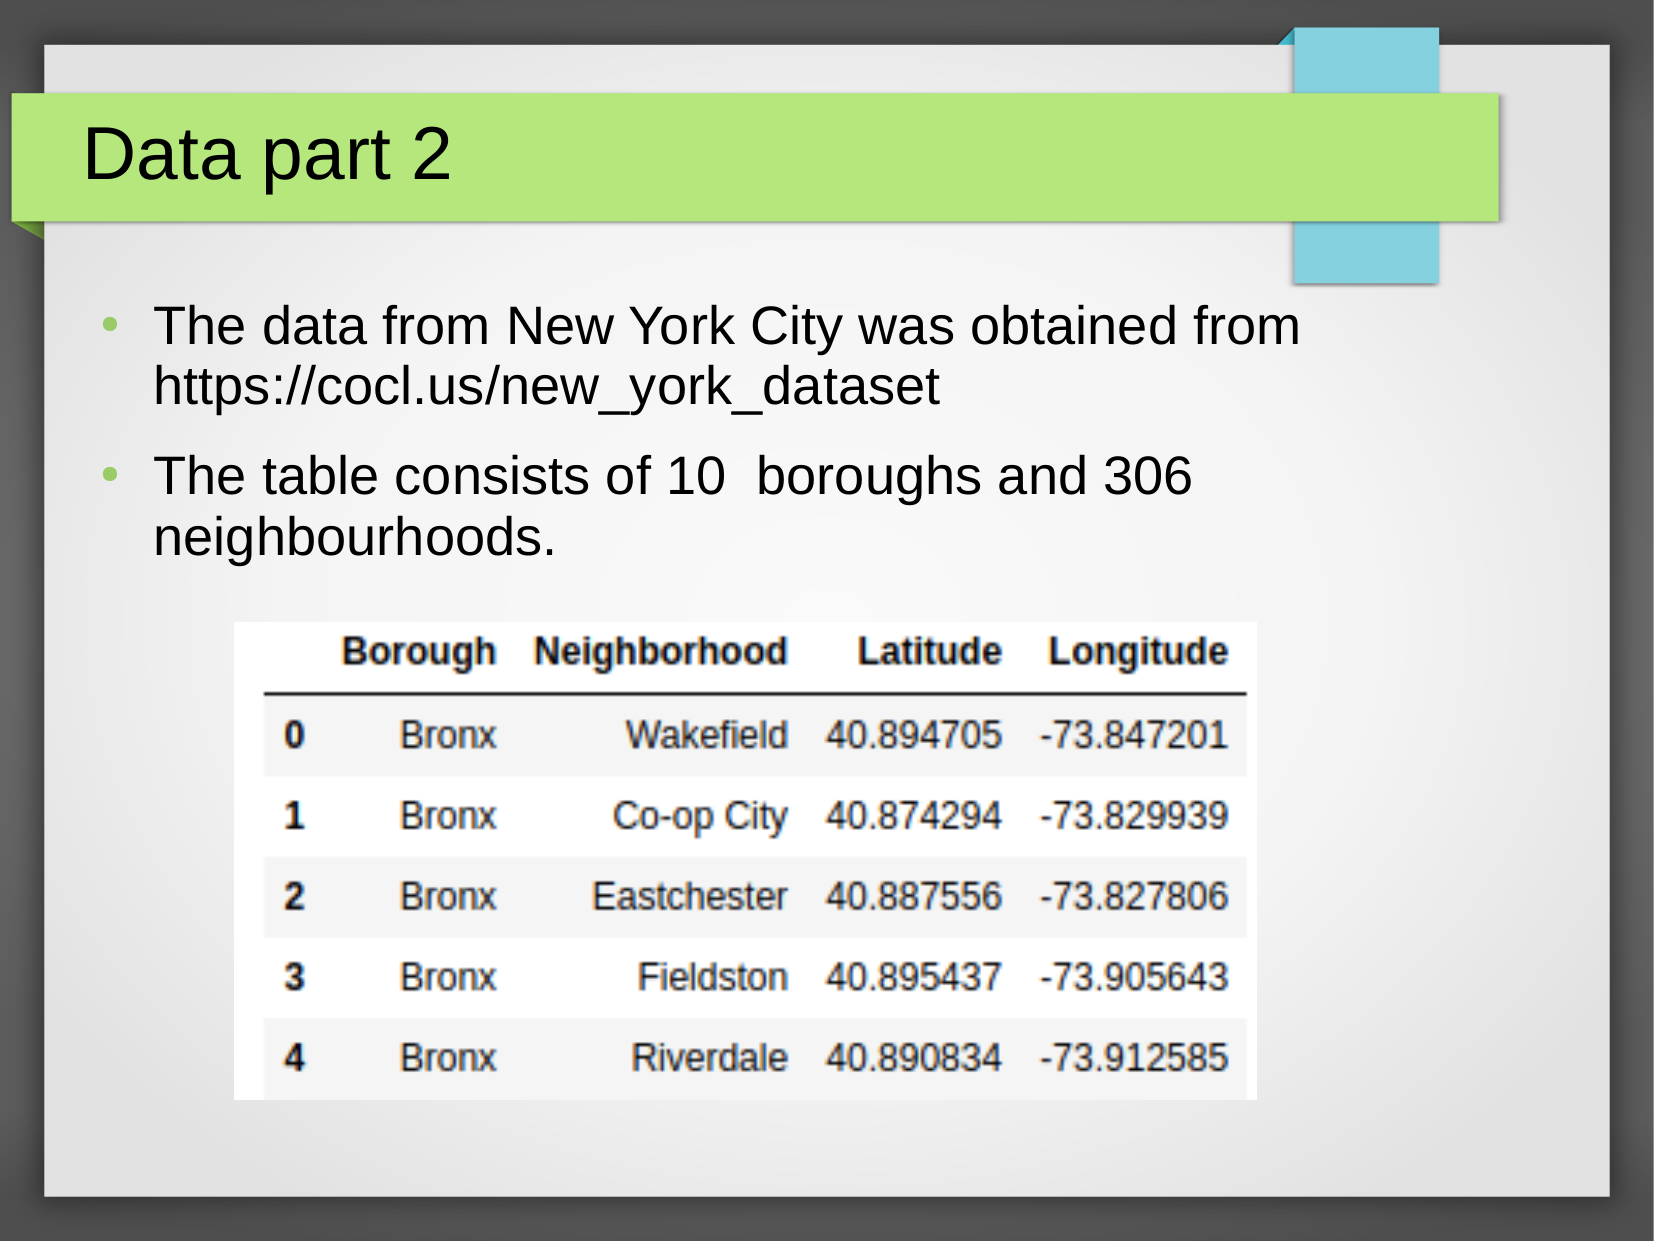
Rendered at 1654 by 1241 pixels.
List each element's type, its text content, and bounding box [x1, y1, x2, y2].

list The data from New York City was obtained from https://cocl.us/new_york_dataset The table consists of 10 boroughs and 306 neighbourhoods. [82, 295, 1571, 1015]
title Data part 2 [82, 94, 1264, 213]
picture [0, 0, 1654, 1241]
